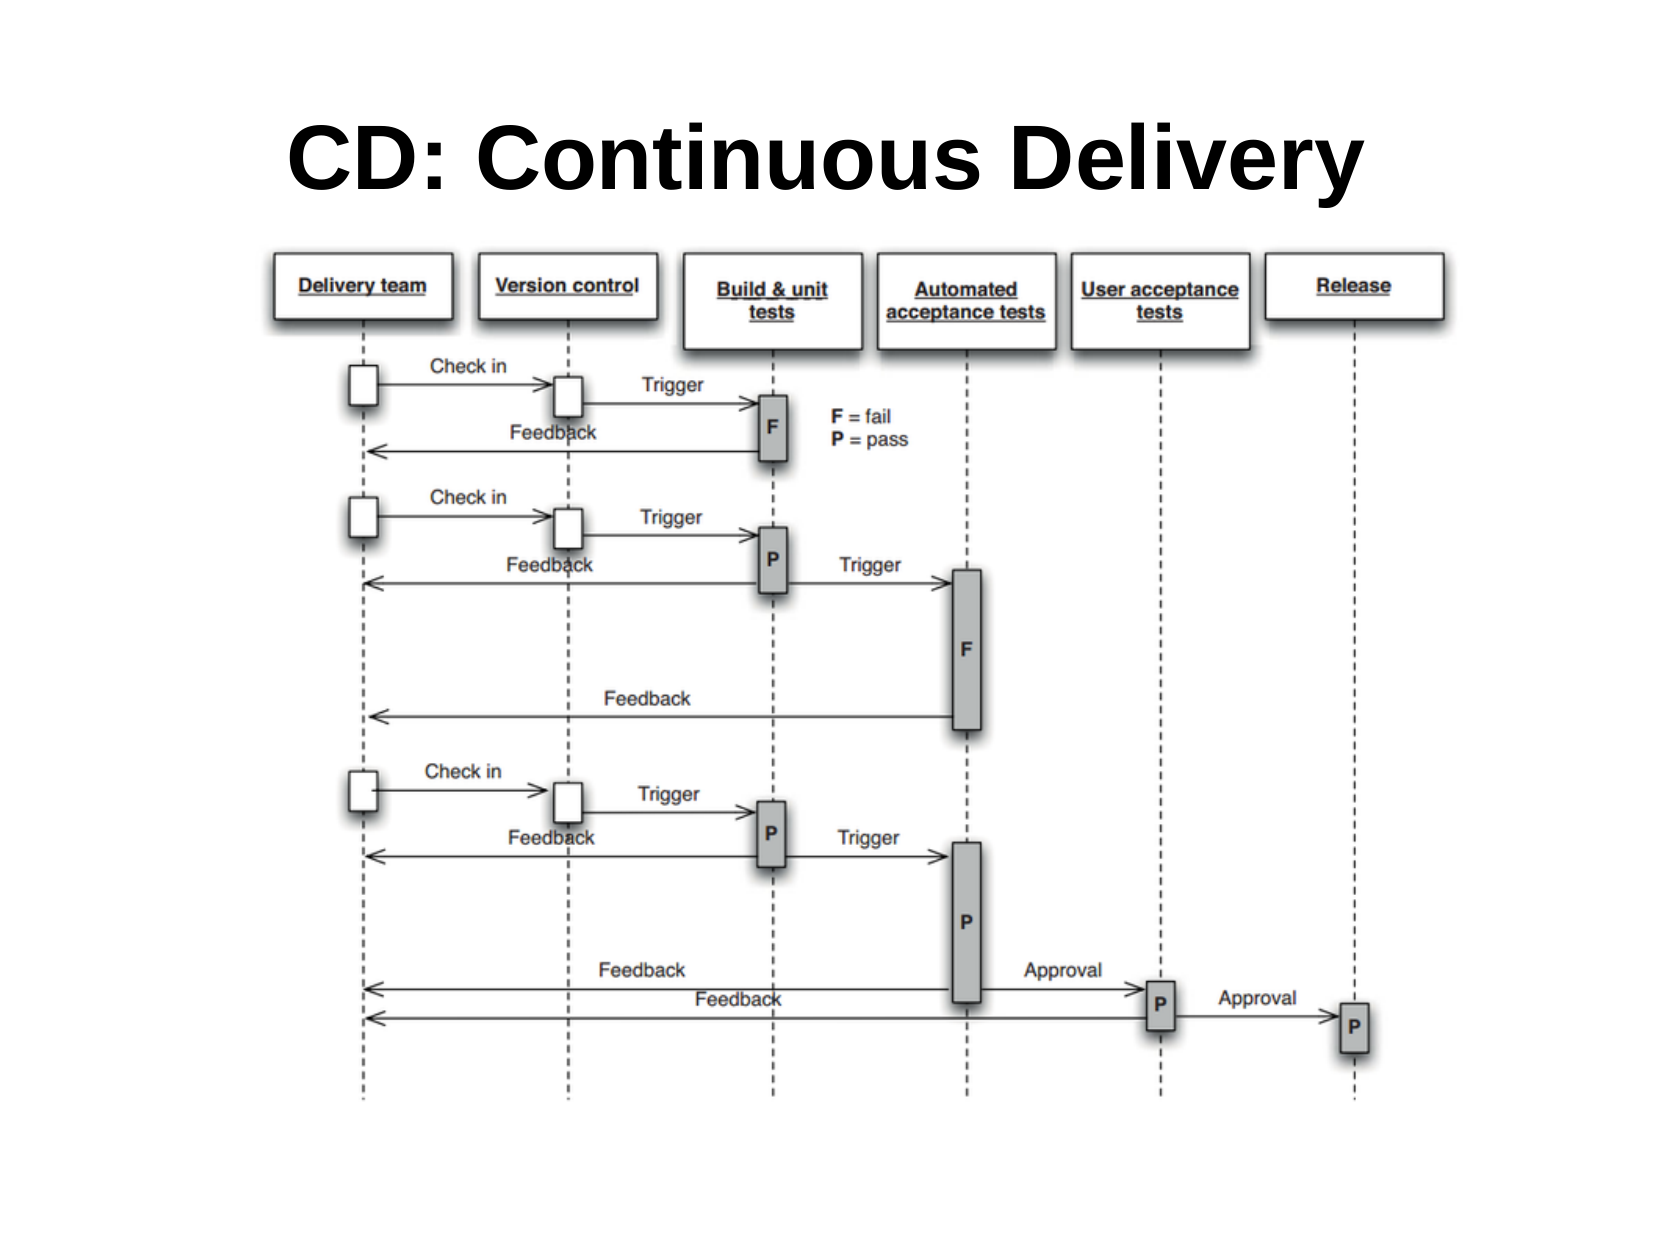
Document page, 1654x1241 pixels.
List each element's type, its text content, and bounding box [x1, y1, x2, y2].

picture [201, 218, 1492, 1128]
title CD: Continuous Delivery [82, 49, 1571, 257]
